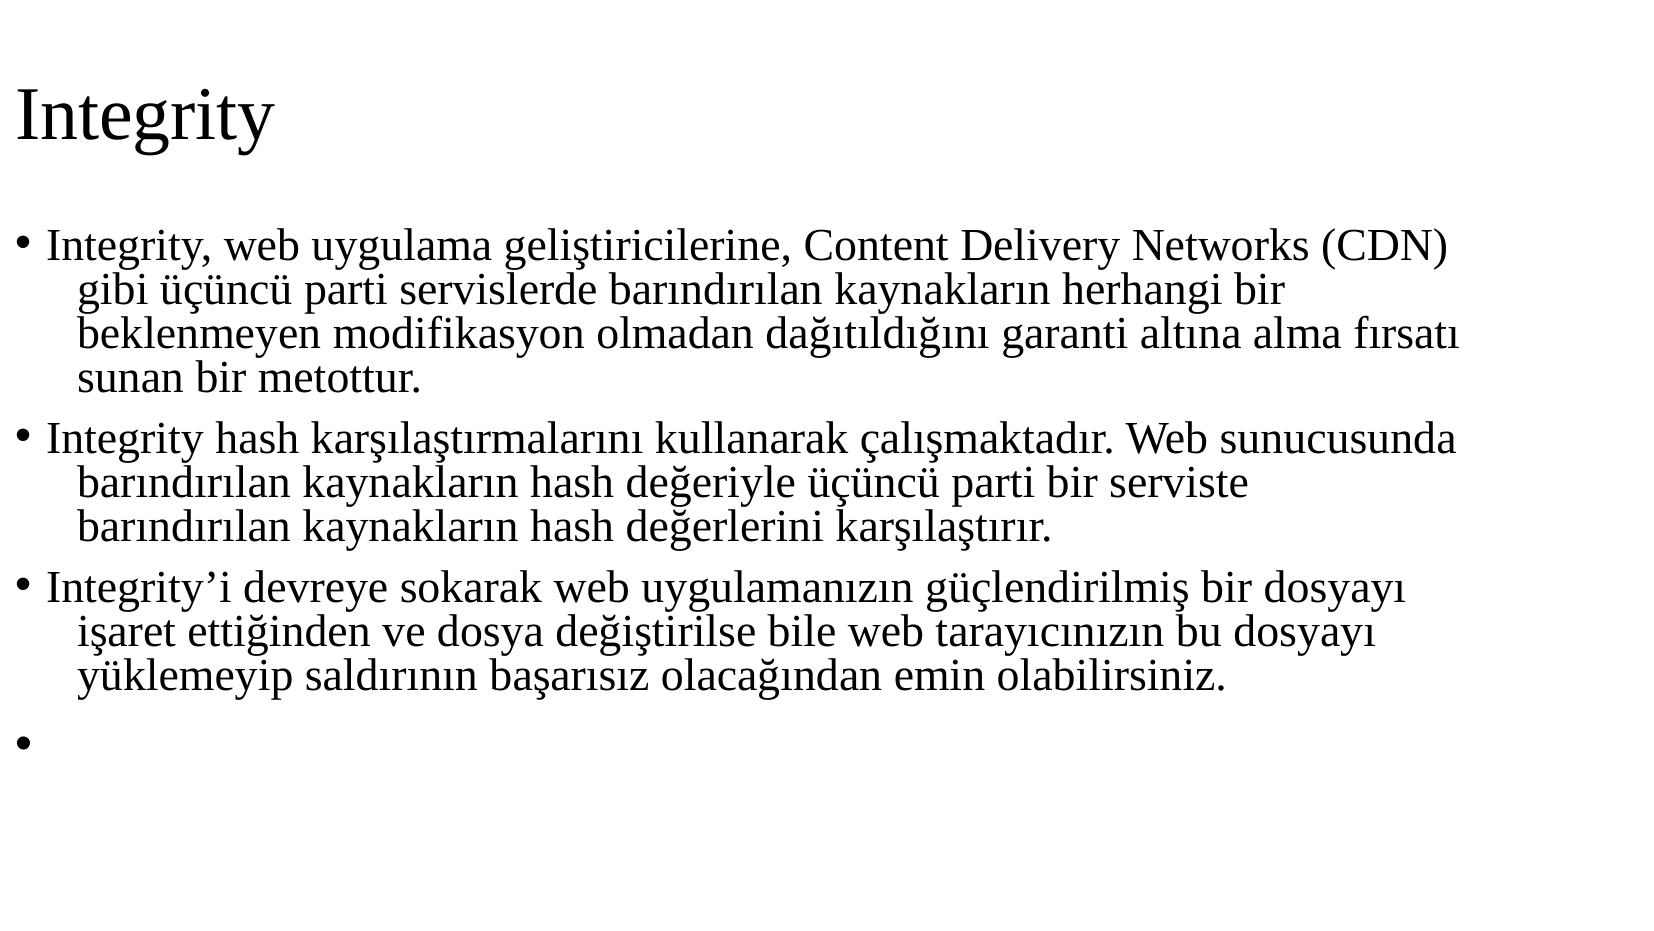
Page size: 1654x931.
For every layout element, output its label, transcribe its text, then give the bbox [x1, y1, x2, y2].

title Integrity [0, 36, 1489, 193]
list Integrity, web uygulama geliştiricilerine, Content Delivery Networks (CDN) gibi üçüncü parti servislerde barındırılan kaynakların herhangi bir beklenmeyen modifikasyon olmadan dağıtıldığını garanti altına alma fırsatı sunan bir metottur. Integrity hash karşılaştırmalarını kullanarak çalışmaktadır. Web sunucusunda barındırılan kaynakların hash değeriyle üçüncü parti bir serviste barındırılan kaynakların hash değerlerini karşılaştırır. Integrity’i devreye sokarak web uygulamanızın güçlendirilmiş bir dosyayı işaret ettiğinden ve dosya değiştirilse bile web tarayıcınızın bu dosyayı yüklemeyip saldırının başarısız olacağından emin olabilirsiniz. [0, 217, 1489, 758]
